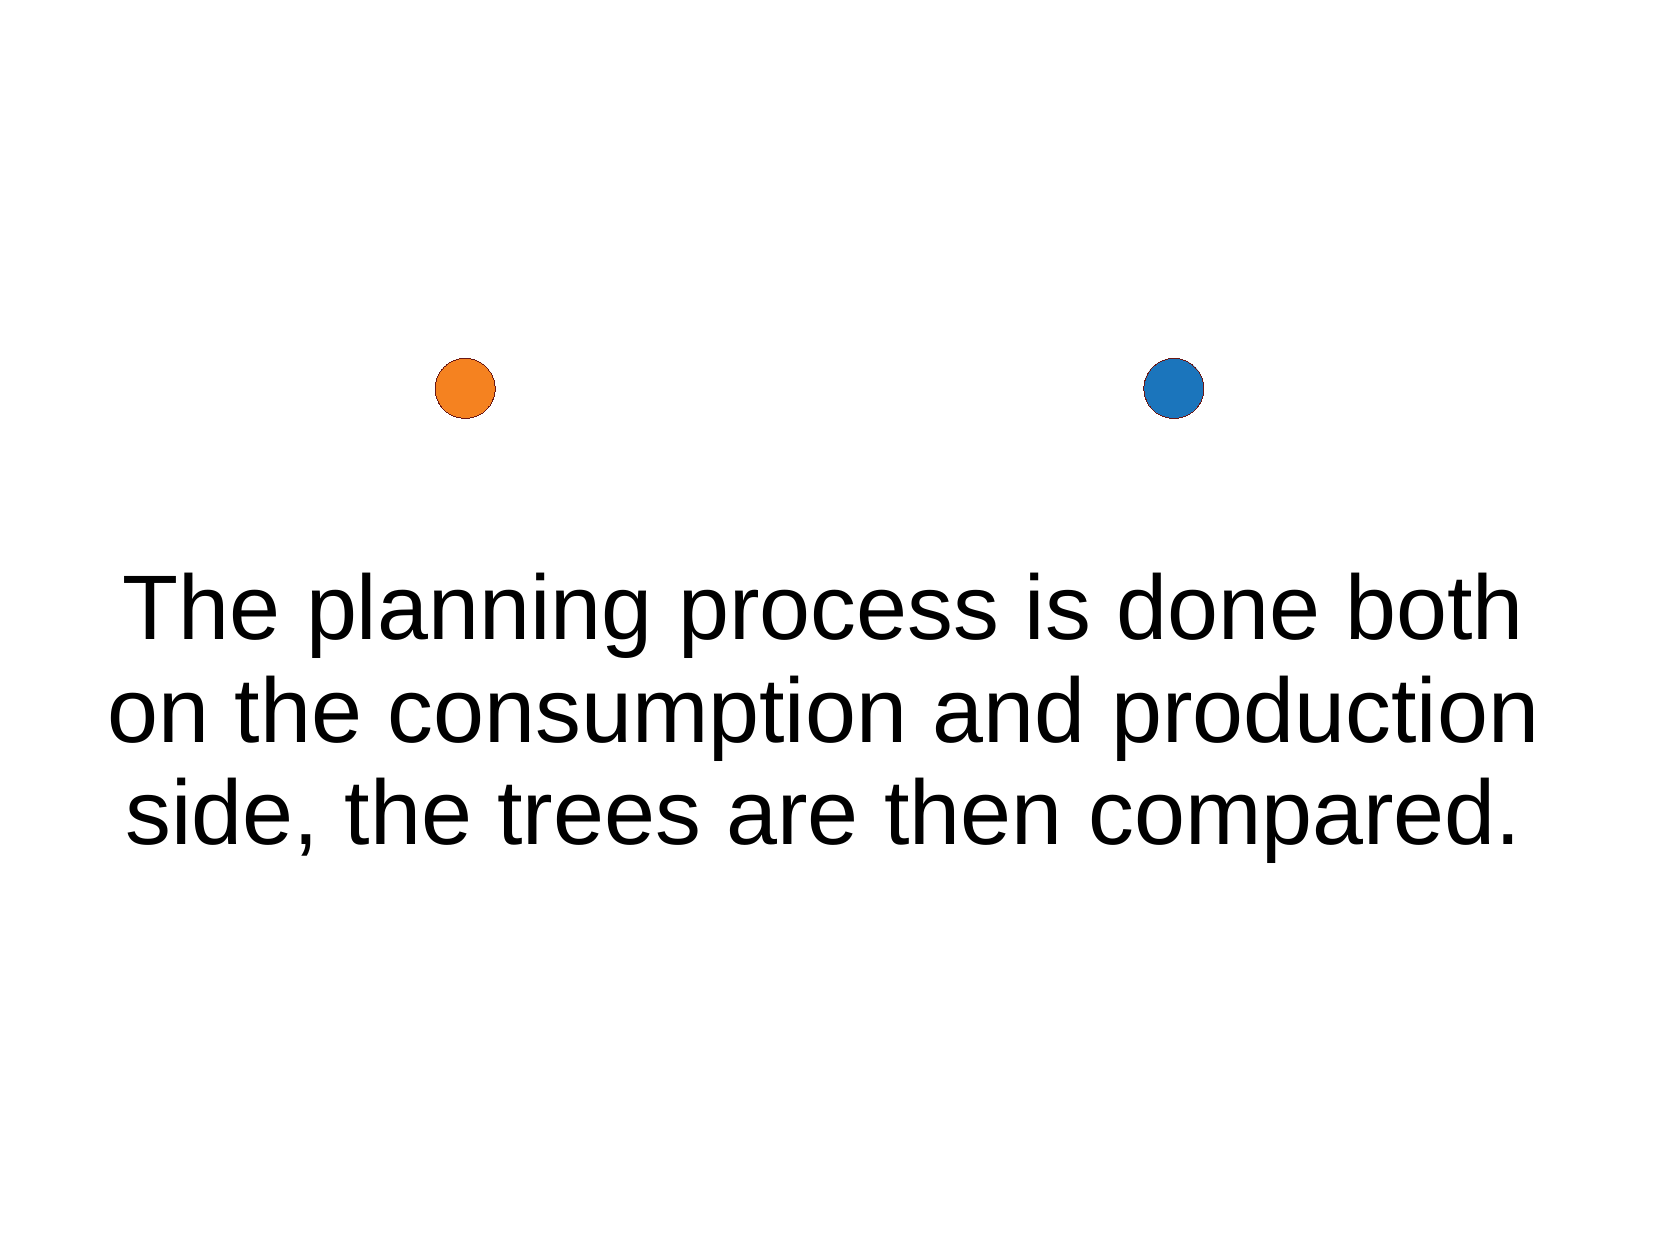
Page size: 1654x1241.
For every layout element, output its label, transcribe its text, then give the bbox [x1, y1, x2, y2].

text_box [435, 358, 496, 419]
text_box [1143, 358, 1204, 419]
title The planning process is done both on the consumption and production side, the trees are then compared. [83, 556, 1565, 865]
